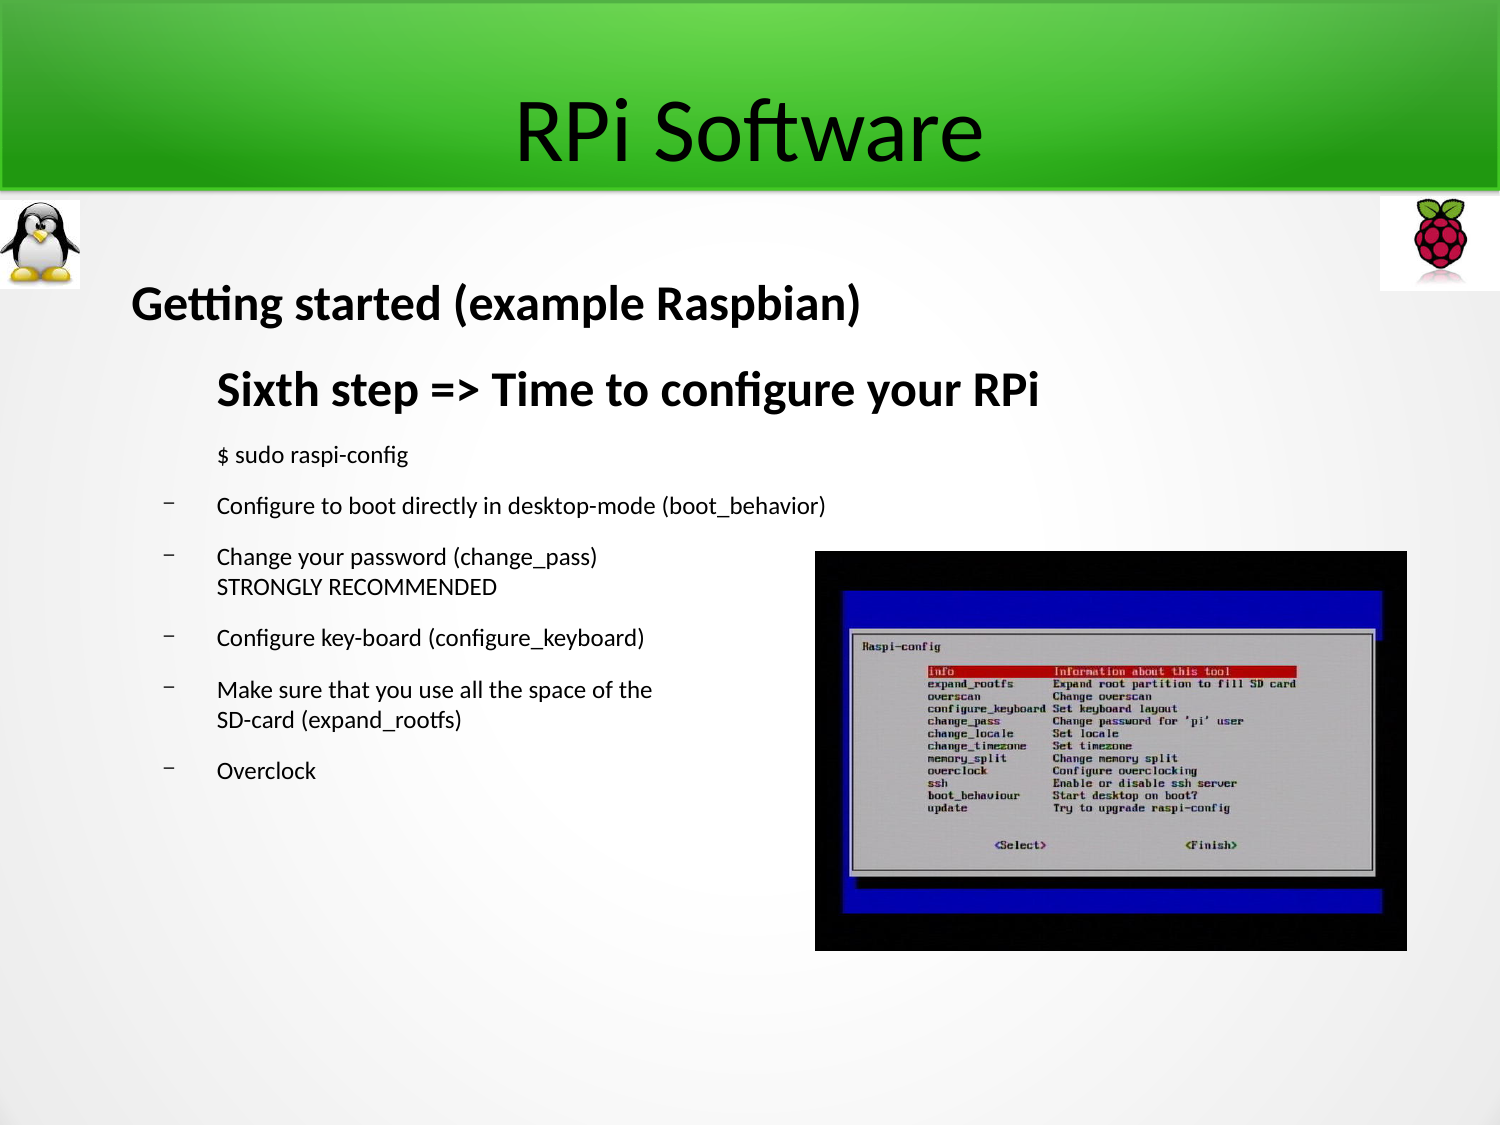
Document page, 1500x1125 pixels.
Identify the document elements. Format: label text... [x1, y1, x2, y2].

picture [0, 200, 80, 289]
title RPi Software [75, 45, 1425, 233]
picture [1380, 196, 1500, 291]
list Getting started (example Raspbian) Sixth step => Time to configure your RPi $ sudo raspi-config Configure to boot directly in desktop-mode (boot_behavior) Change your password (change_pass) STRONGLY RECOMMENDED Configure key-board (configure_keyboard) Make sure that you use all the space of the SD-card (expand_rootfs) Overclock [60, 262, 1411, 1100]
picture [815, 551, 1407, 951]
